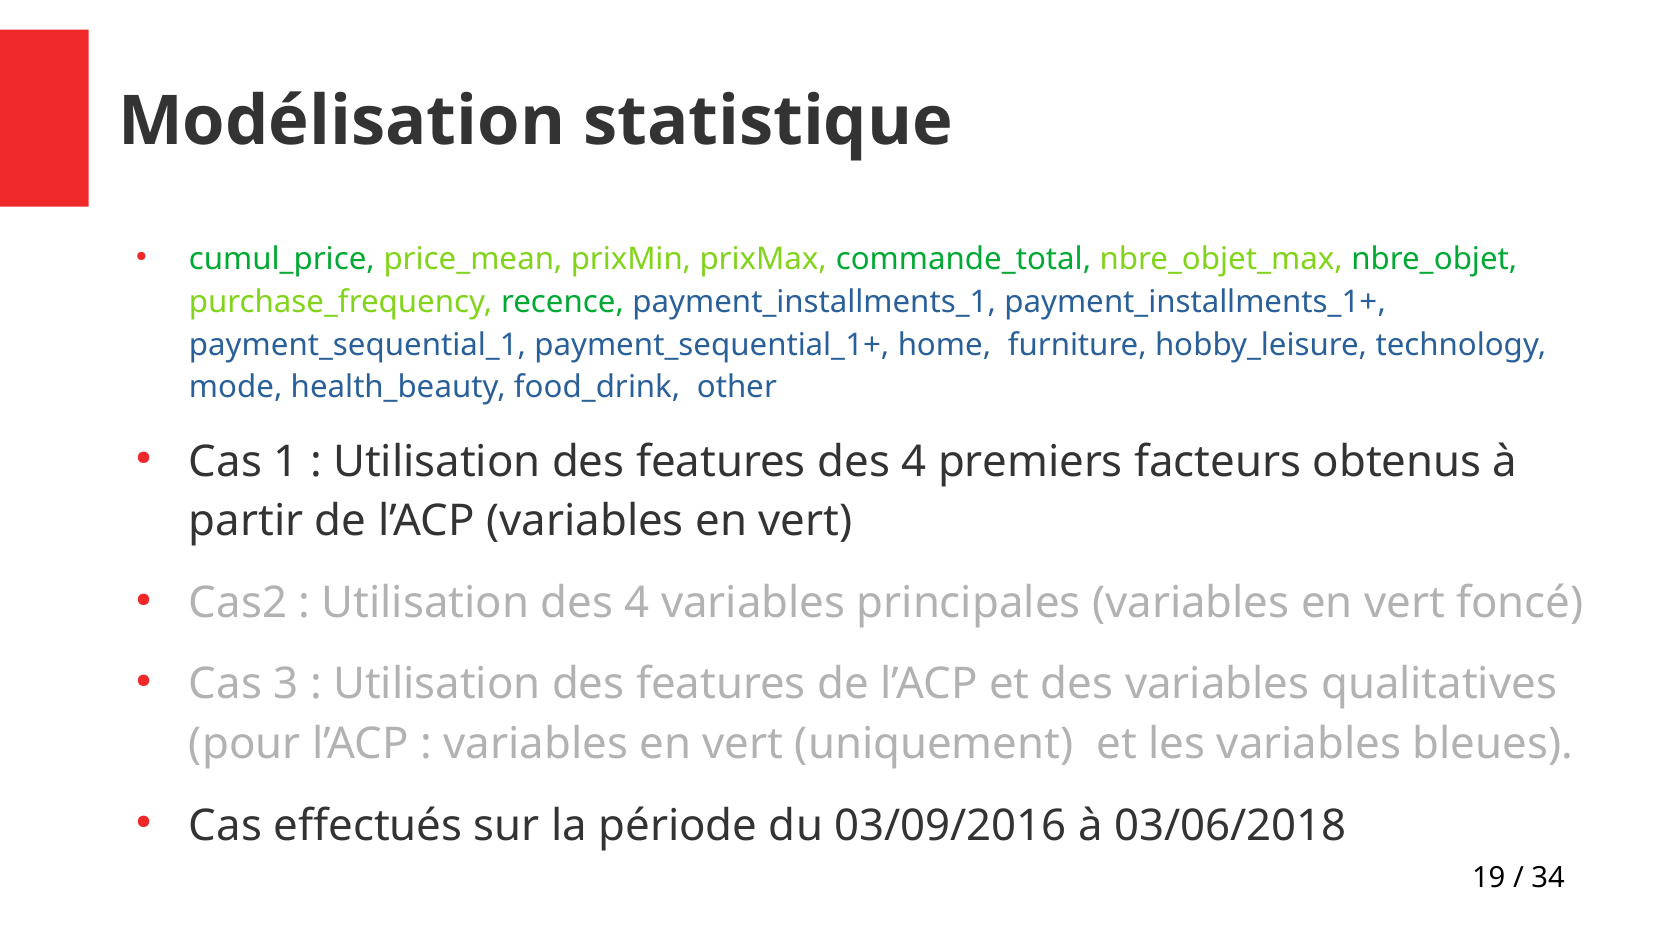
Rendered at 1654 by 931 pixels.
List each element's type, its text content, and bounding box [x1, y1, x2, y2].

title Modélisation statistique [118, 29, 1595, 207]
list cumul_price, price_mean, prixMin, prixMax, commande_total, nbre_objet_max, nbre_objet, purchase_frequency, recence, payment_installments_1, payment_installments_1+, payment_sequential_1, payment_sequential_1+, home, furniture, hobby_leisure, technology, mode, health_beauty, food_drink, other Cas 1 : Utilisation des features des 4 premiers facteurs obtenus à partir de l’ACP (variables en vert) Cas2 : Utilisation des 4 variables principales (variables en vert foncé) Cas 3 : Utilisation des features de l’ACP et des variables qualitatives (pour l’ACP : variables en vert (uniquement) et les variables bleues). Cas effectués sur la période du 03/09/2016 à 03/06/2018 [118, 236, 1595, 798]
